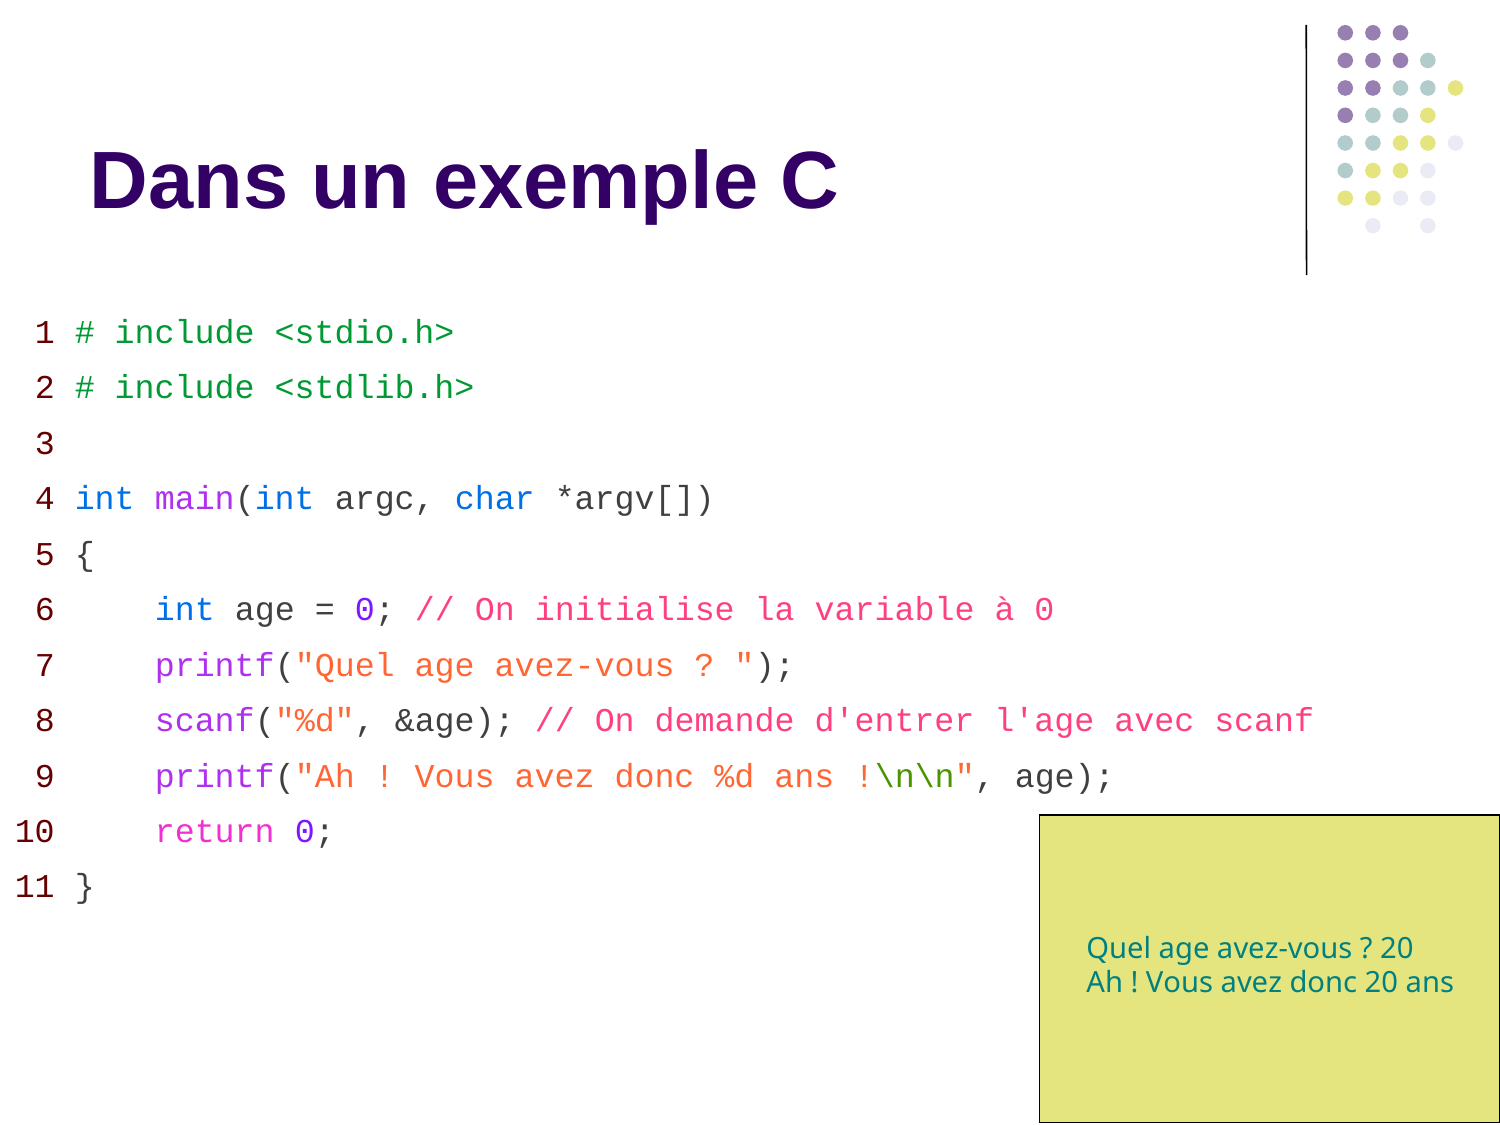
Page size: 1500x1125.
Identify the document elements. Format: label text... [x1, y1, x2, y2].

title Dans un exemple C [74, 20, 1313, 233]
text_box [1039, 814, 1500, 1123]
text_box Quel age avez-vous ? 20 Ah ! Vous avez donc 20 ans [1071, 921, 1470, 1007]
list 1 # include <stdio.h> 2 # include <stdlib.h> 3 4 int main(int argc, char *argv[]) 5 { 6 int age = 0; // On initialise la variable à 0 7 printf("Quel age avez-vous ? "); 8 scanf("%d", &age); // On demande d'entrer l'age avec scanf 9 printf("Ah ! Vous avez donc %d ans !\n\n", age); 10 return 0; 11 } [0, 302, 1469, 1083]
